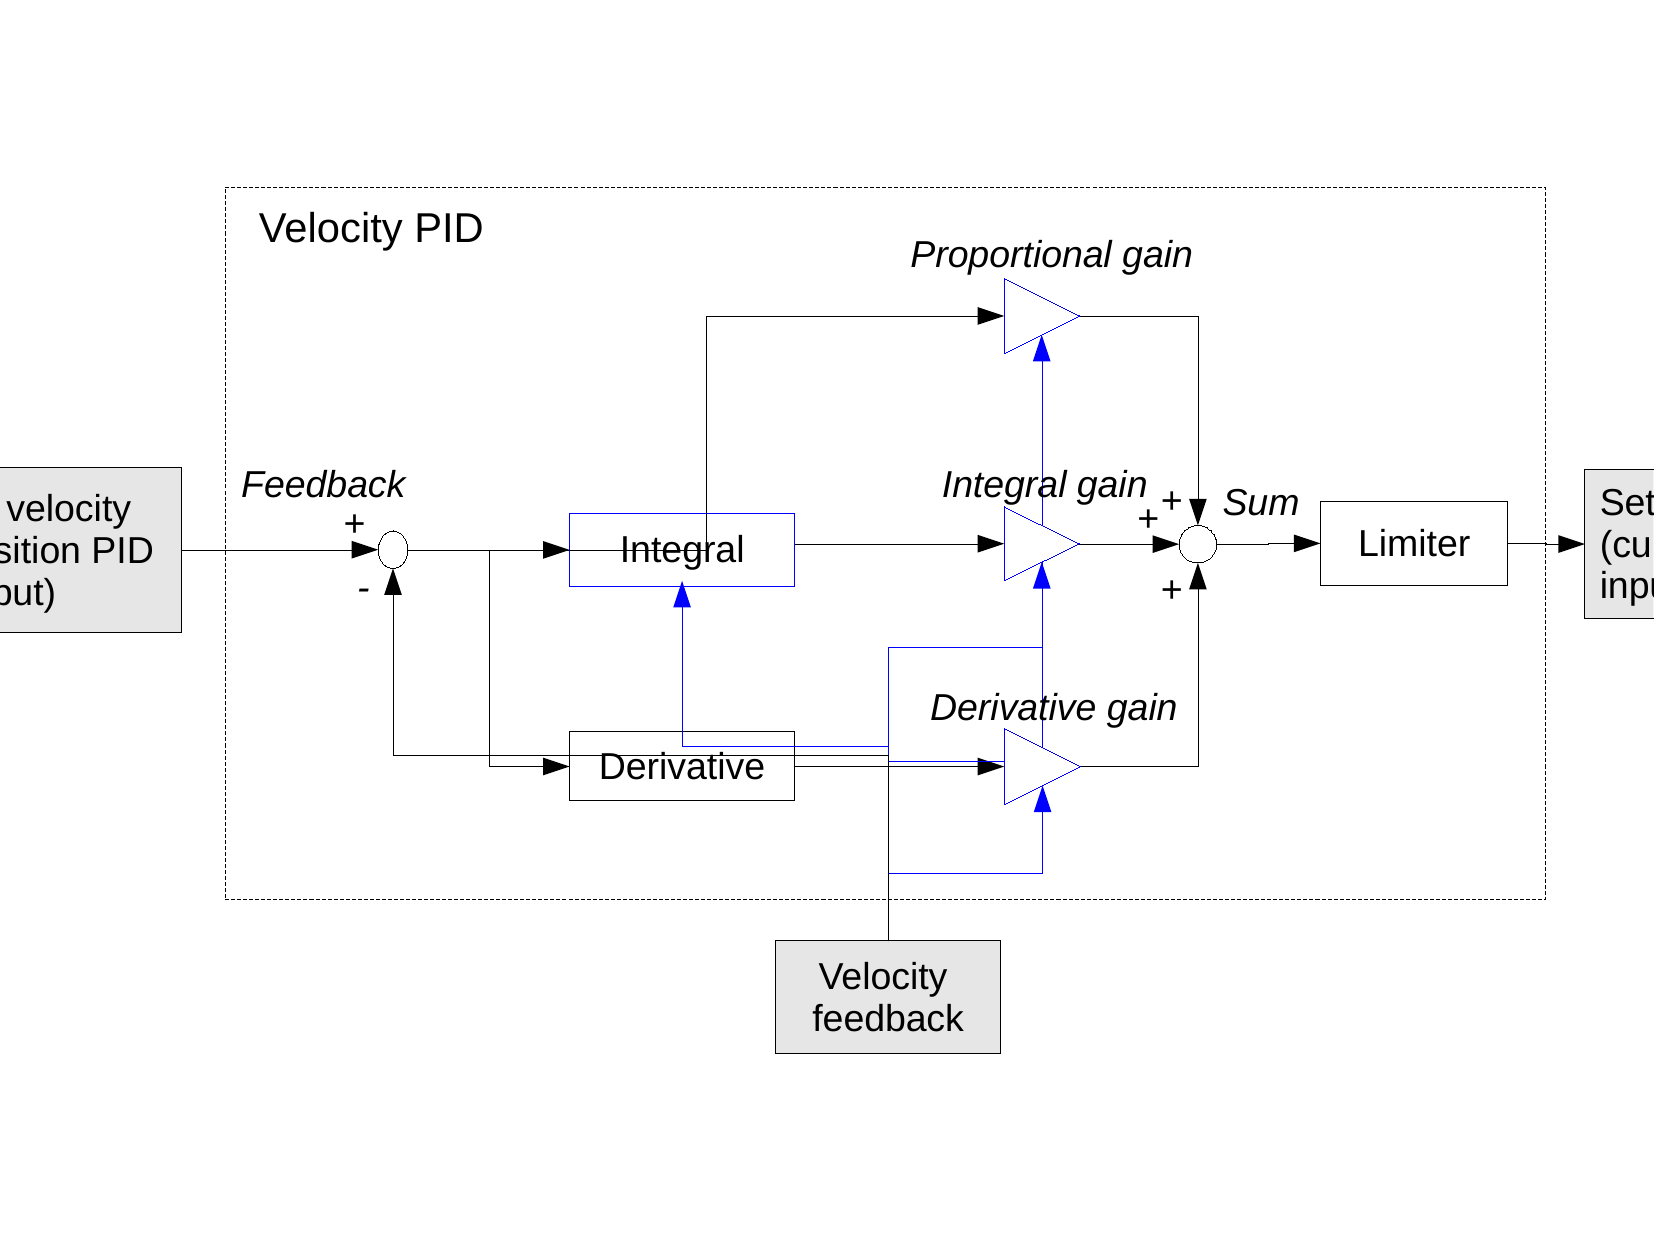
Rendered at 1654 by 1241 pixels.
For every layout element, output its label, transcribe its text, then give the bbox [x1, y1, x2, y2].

text_box + [1145, 560, 1213, 618]
text_box [490, 756, 569, 766]
text_box - [342, 559, 410, 617]
text_box Velocity PID [244, 197, 507, 260]
text_box Derivative [569, 756, 795, 801]
text_box Integral gain [927, 456, 1265, 514]
text_box + [328, 494, 404, 552]
text_box Feedback [226, 455, 458, 513]
text_box Derivative [605, 756, 620, 776]
text_box Limiter [1320, 501, 1508, 586]
text_box Derivative gain [915, 678, 1253, 736]
text_box Sum [1207, 474, 1321, 531]
text_box Integral [569, 513, 795, 587]
text_box Derivative [683, 731, 795, 746]
text_box [795, 756, 888, 766]
text_box Proportional gain [895, 225, 1234, 283]
text_box Derivative [569, 731, 795, 755]
text_box [490, 551, 682, 755]
text_box + [1122, 490, 1190, 547]
text_box Velocity feedback [775, 940, 1001, 1054]
text_box Integral [569, 513, 706, 550]
text_box Set current (current PID input) [1584, 469, 1654, 619]
text_box [0, 149, 1654, 1088]
text_box + [1145, 472, 1213, 530]
text_box [889, 762, 977, 766]
text_box [795, 747, 888, 755]
text_box Set velocity (position PID output) [0, 467, 182, 633]
